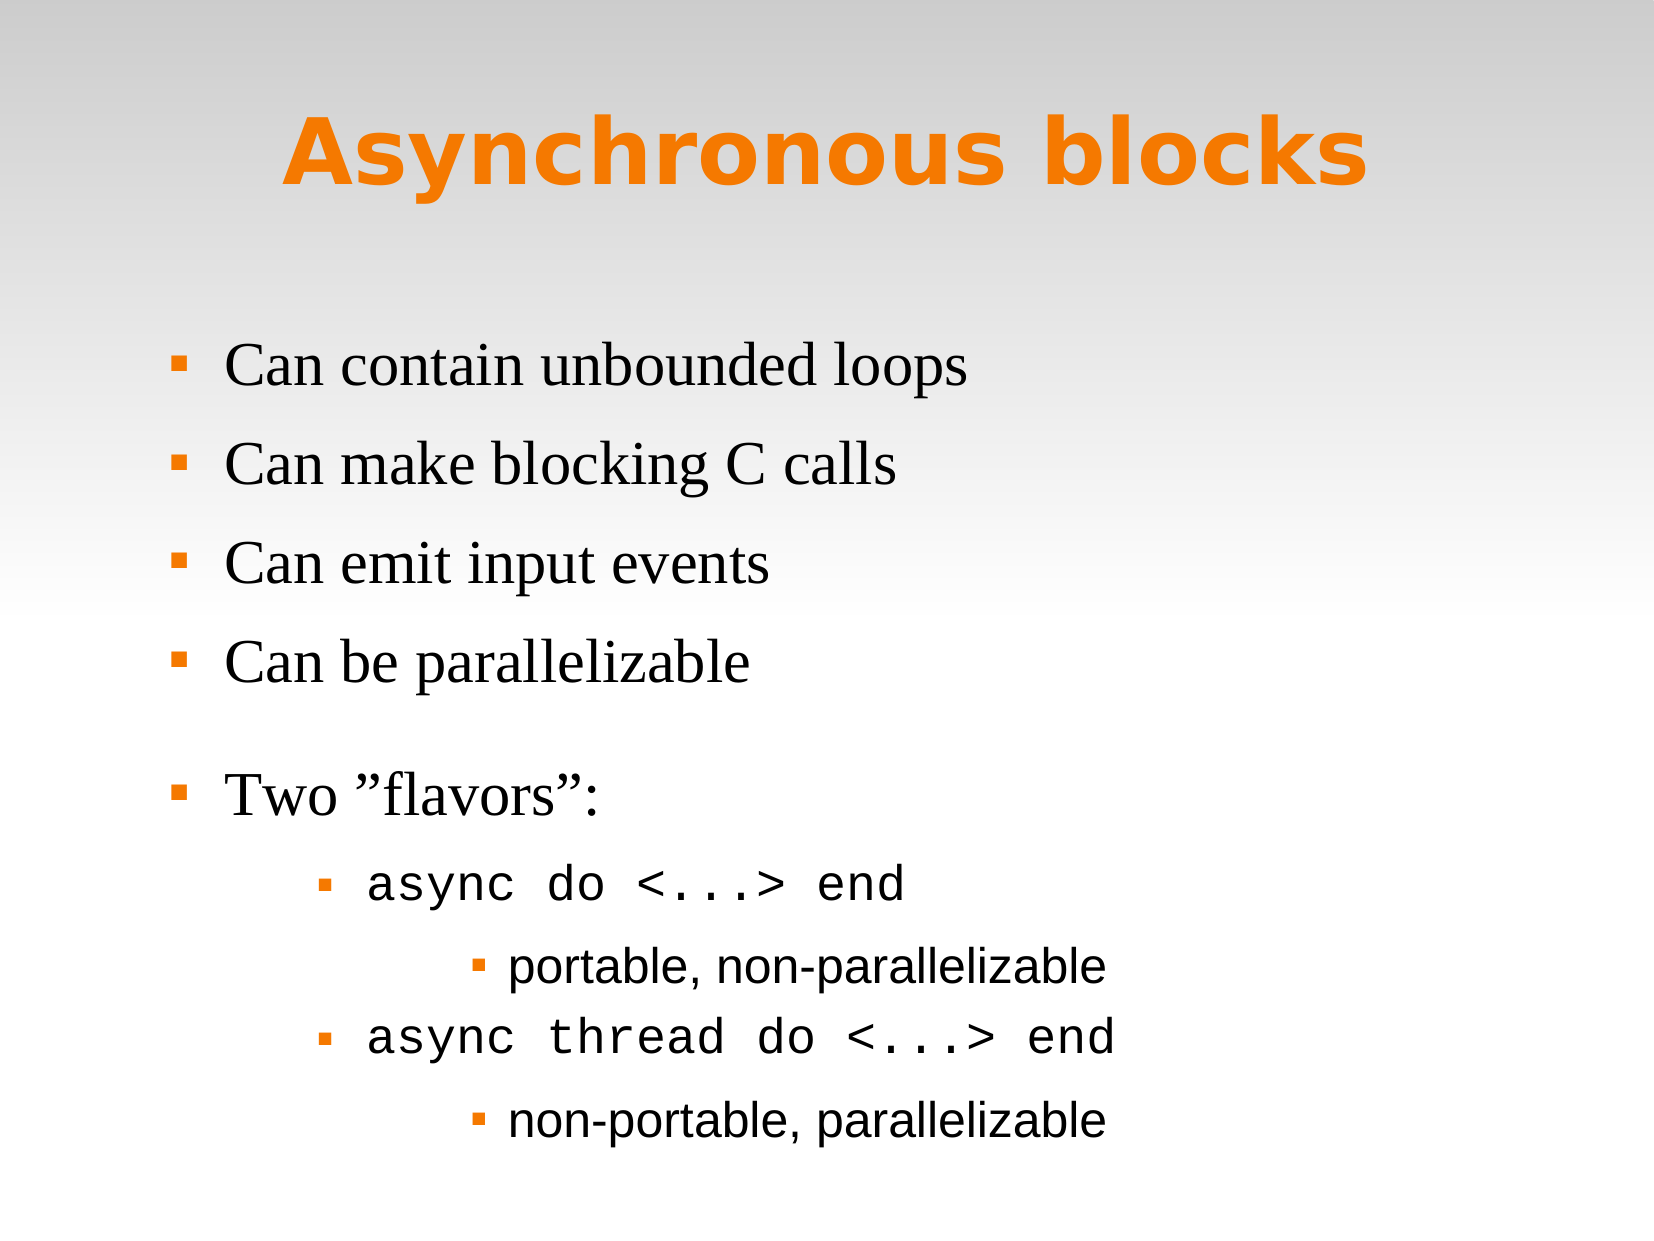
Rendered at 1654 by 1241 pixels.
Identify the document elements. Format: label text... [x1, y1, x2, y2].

list Can contain unbounded loops Can make blocking C calls Can emit input events Can be parallelizable Two ”flavors”: async do <...> end portable, non-parallelizable async thread do <...> end non-portable, parallelizable [82, 231, 1571, 1200]
title Asynchronous blocks [82, 49, 1571, 231]
